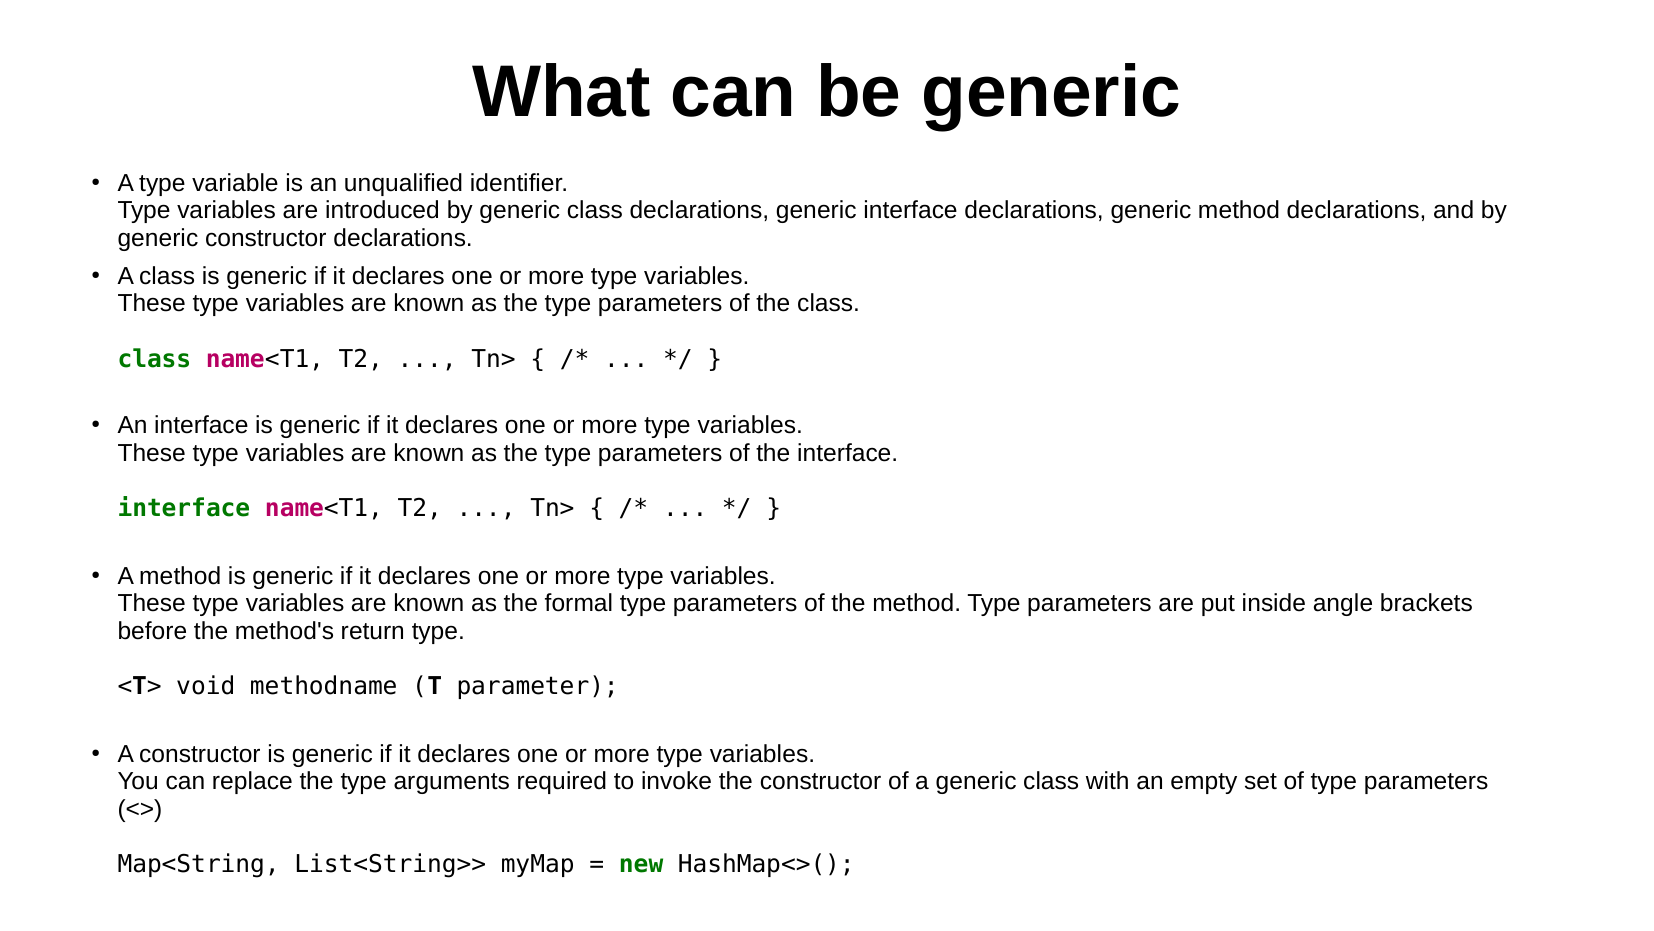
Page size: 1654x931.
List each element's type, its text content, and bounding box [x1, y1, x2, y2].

title What can be generic [82, 37, 1571, 147]
list A type variable is an unqualified identifier. Type variables are introduced by generic class declarations, generic interface declarations, generic method declarations, and by generic constructor declarations. A class is generic if it declares one or more type variables. These type variables are known as the type parameters of the class. class name<T1, T2, ..., Tn> { /* ... */ } An interface is generic if it declares one or more type variables. These type variables are known as the type parameters of the interface. interface name<T1, T2, ..., Tn> { /* ... */ } A method is generic if it declares one or more type variables. These type variables are known as the formal type parameters of the method. Type parameters are put inside angle brackets before the method's return type. <T> void methodname (T parameter); A constructor is generic if it declares one or more type variables. You can replace the type arguments required to invoke the constructor of a generic class with an empty set of type parameters (<>) Map<String, List<String>> myMap = new HashMap<>(); [82, 168, 1538, 889]
